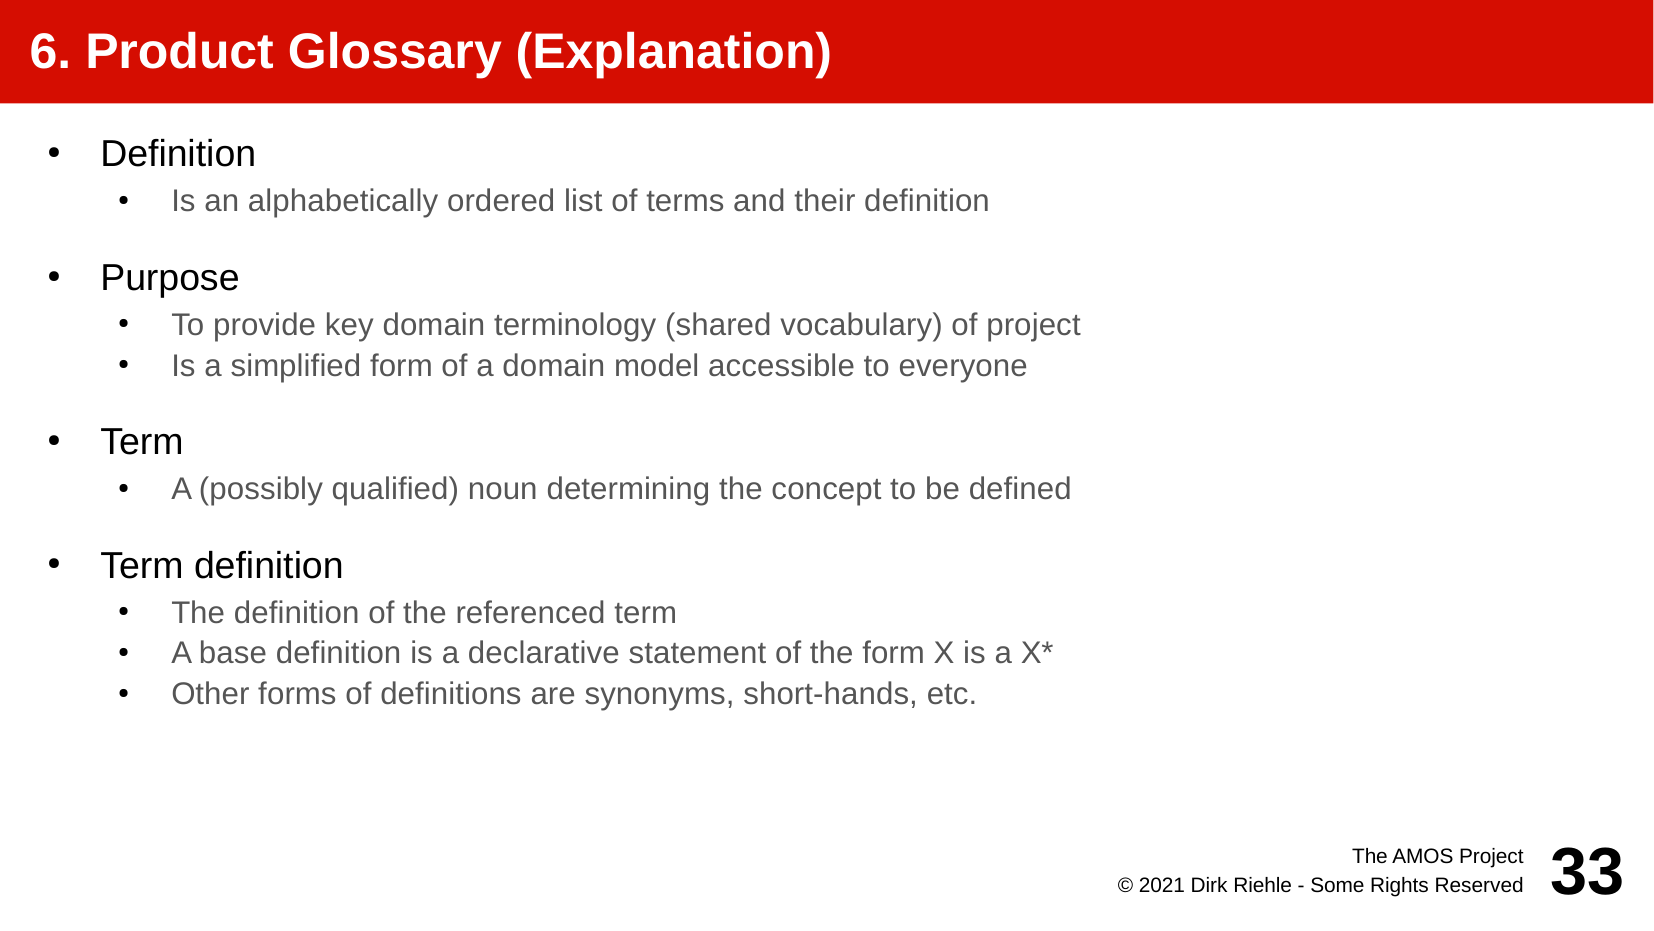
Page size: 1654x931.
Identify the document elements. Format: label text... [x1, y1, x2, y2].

list Definition Is an alphabetically ordered list of terms and their definition Purpose To provide key domain terminology (shared vocabulary) of project Is a simplified form of a domain model accessible to everyone Term A (possibly qualified) noun determining the concept to be defined Term definition The definition of the referenced term A base definition is a declarative statement of the form X is a X* Other forms of definitions are synonyms, short-hands, etc. [29, 132, 1625, 813]
title 6. Product Glossary (Explanation) [0, 0, 1654, 104]
